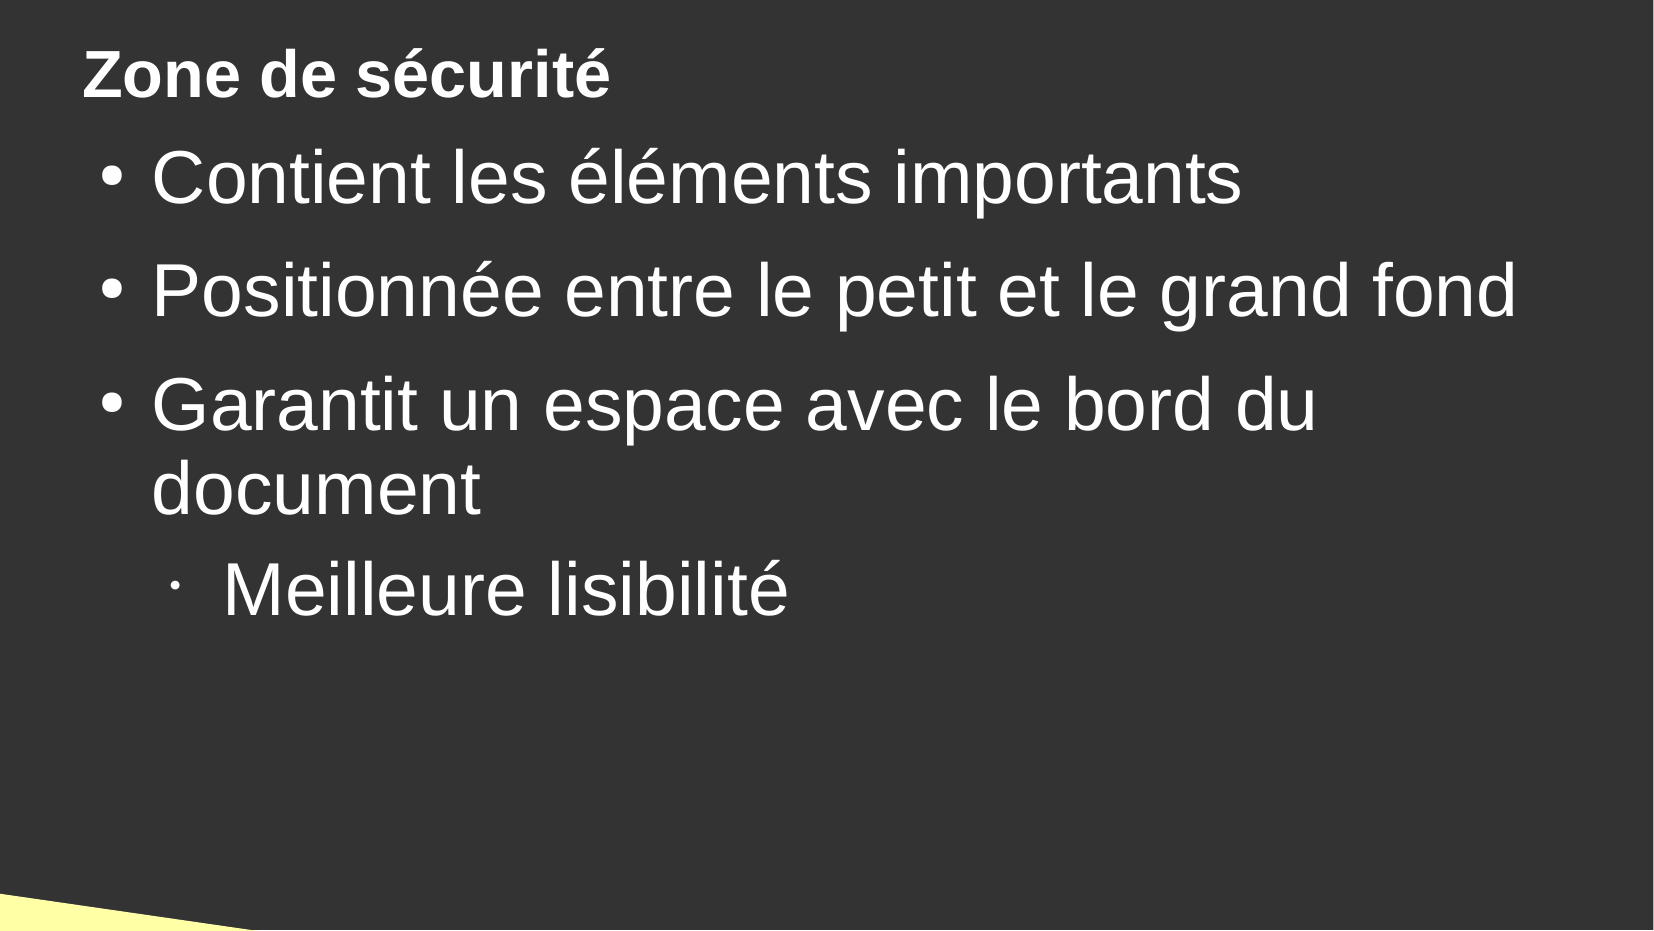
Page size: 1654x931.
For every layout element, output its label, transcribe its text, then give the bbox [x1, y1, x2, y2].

text_box [0, 893, 259, 931]
list Contient les éléments importants Positionnée entre le petit et le grand fond Garantit un espace avec le bord du document Meilleure lisibilité [80, 135, 1620, 777]
title Zone de sécurité [82, 37, 1571, 122]
